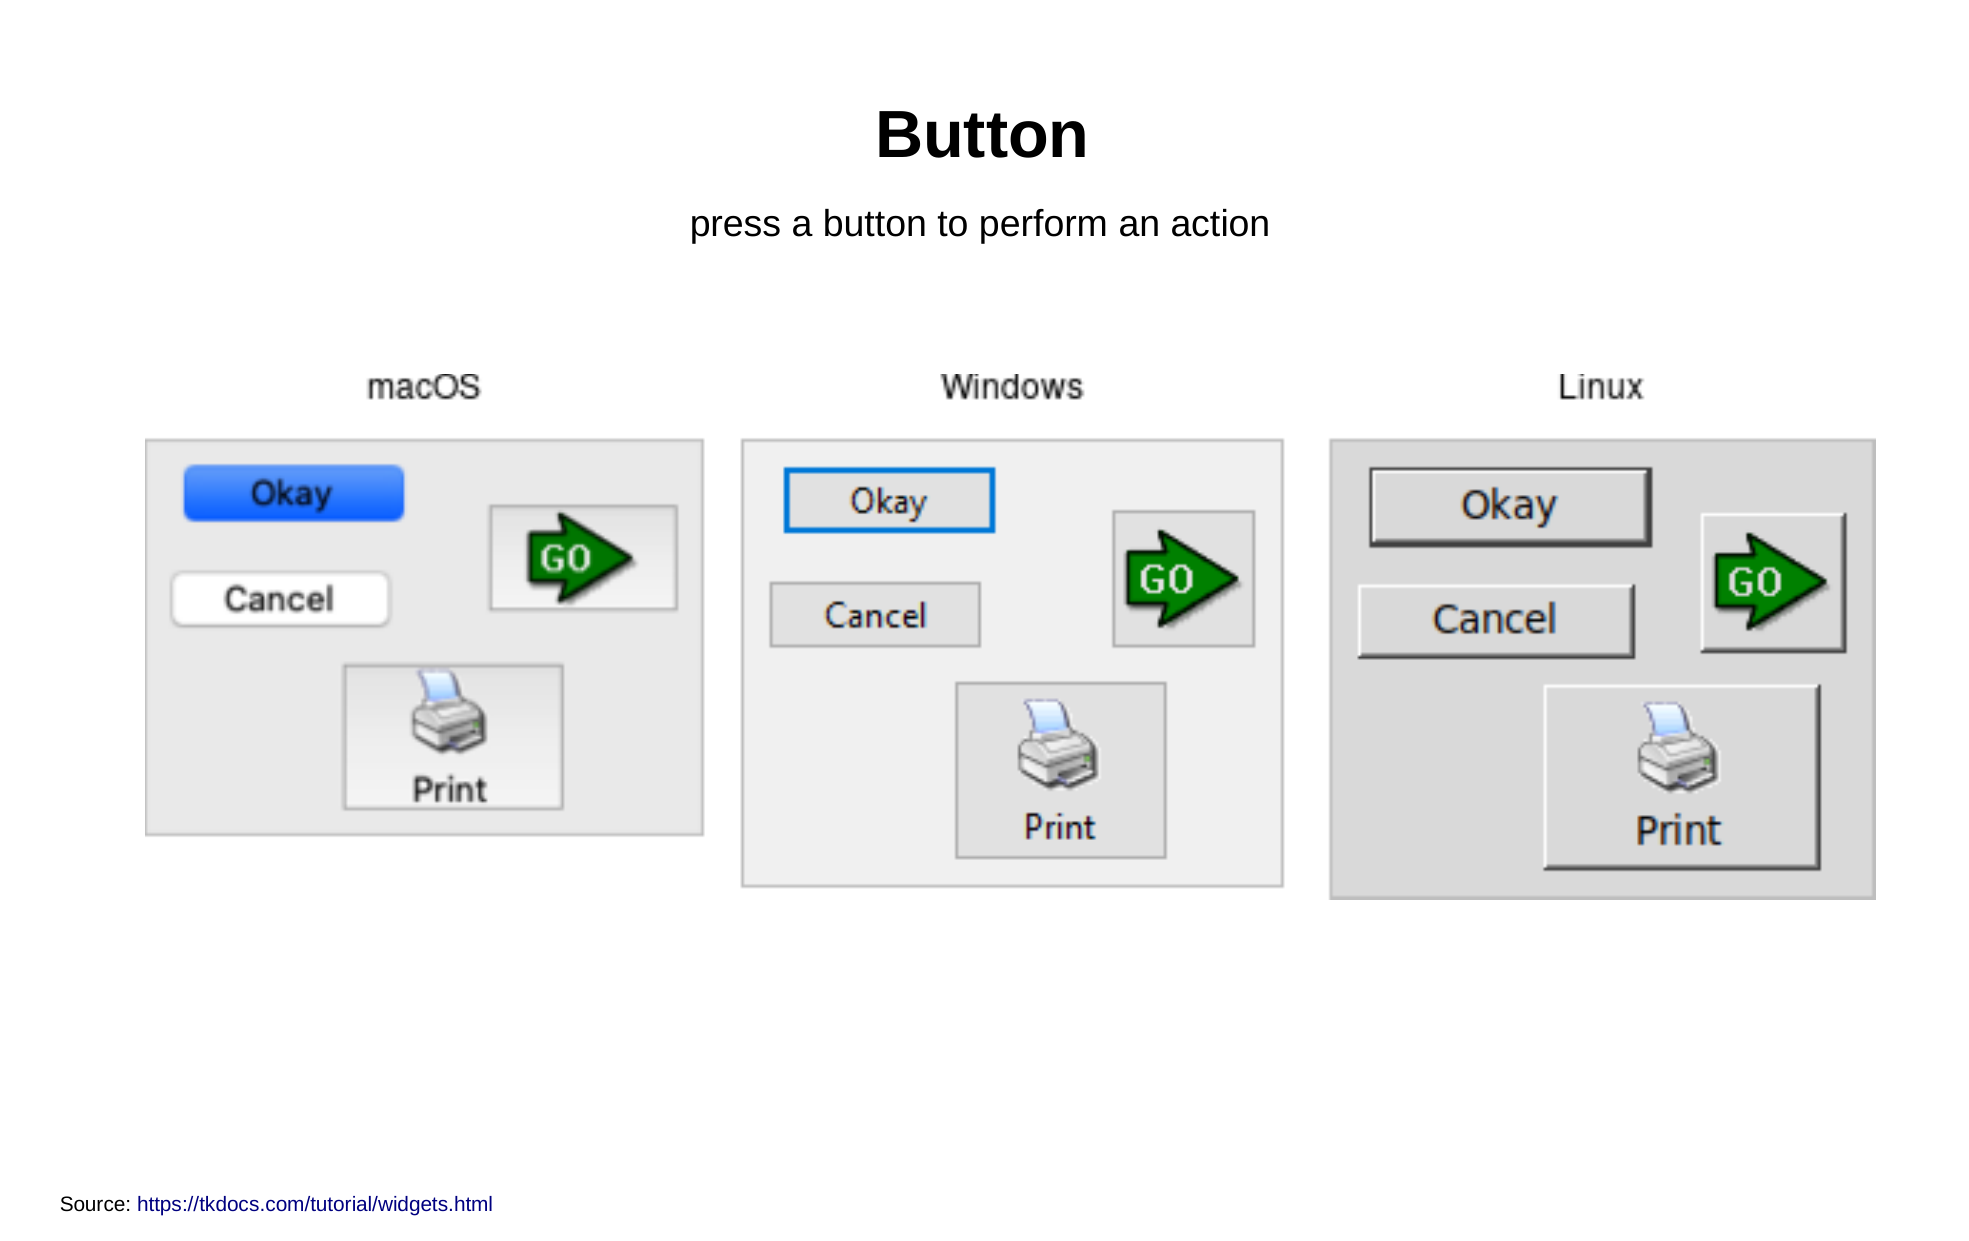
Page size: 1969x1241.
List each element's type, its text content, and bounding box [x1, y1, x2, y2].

text_box press a button to perform an action [555, 195, 1396, 294]
text_box Button [690, 90, 1276, 180]
text_box Source: https://tkdocs.com/tutorial/widgets.html [45, 1185, 511, 1224]
picture [145, 374, 1876, 901]
